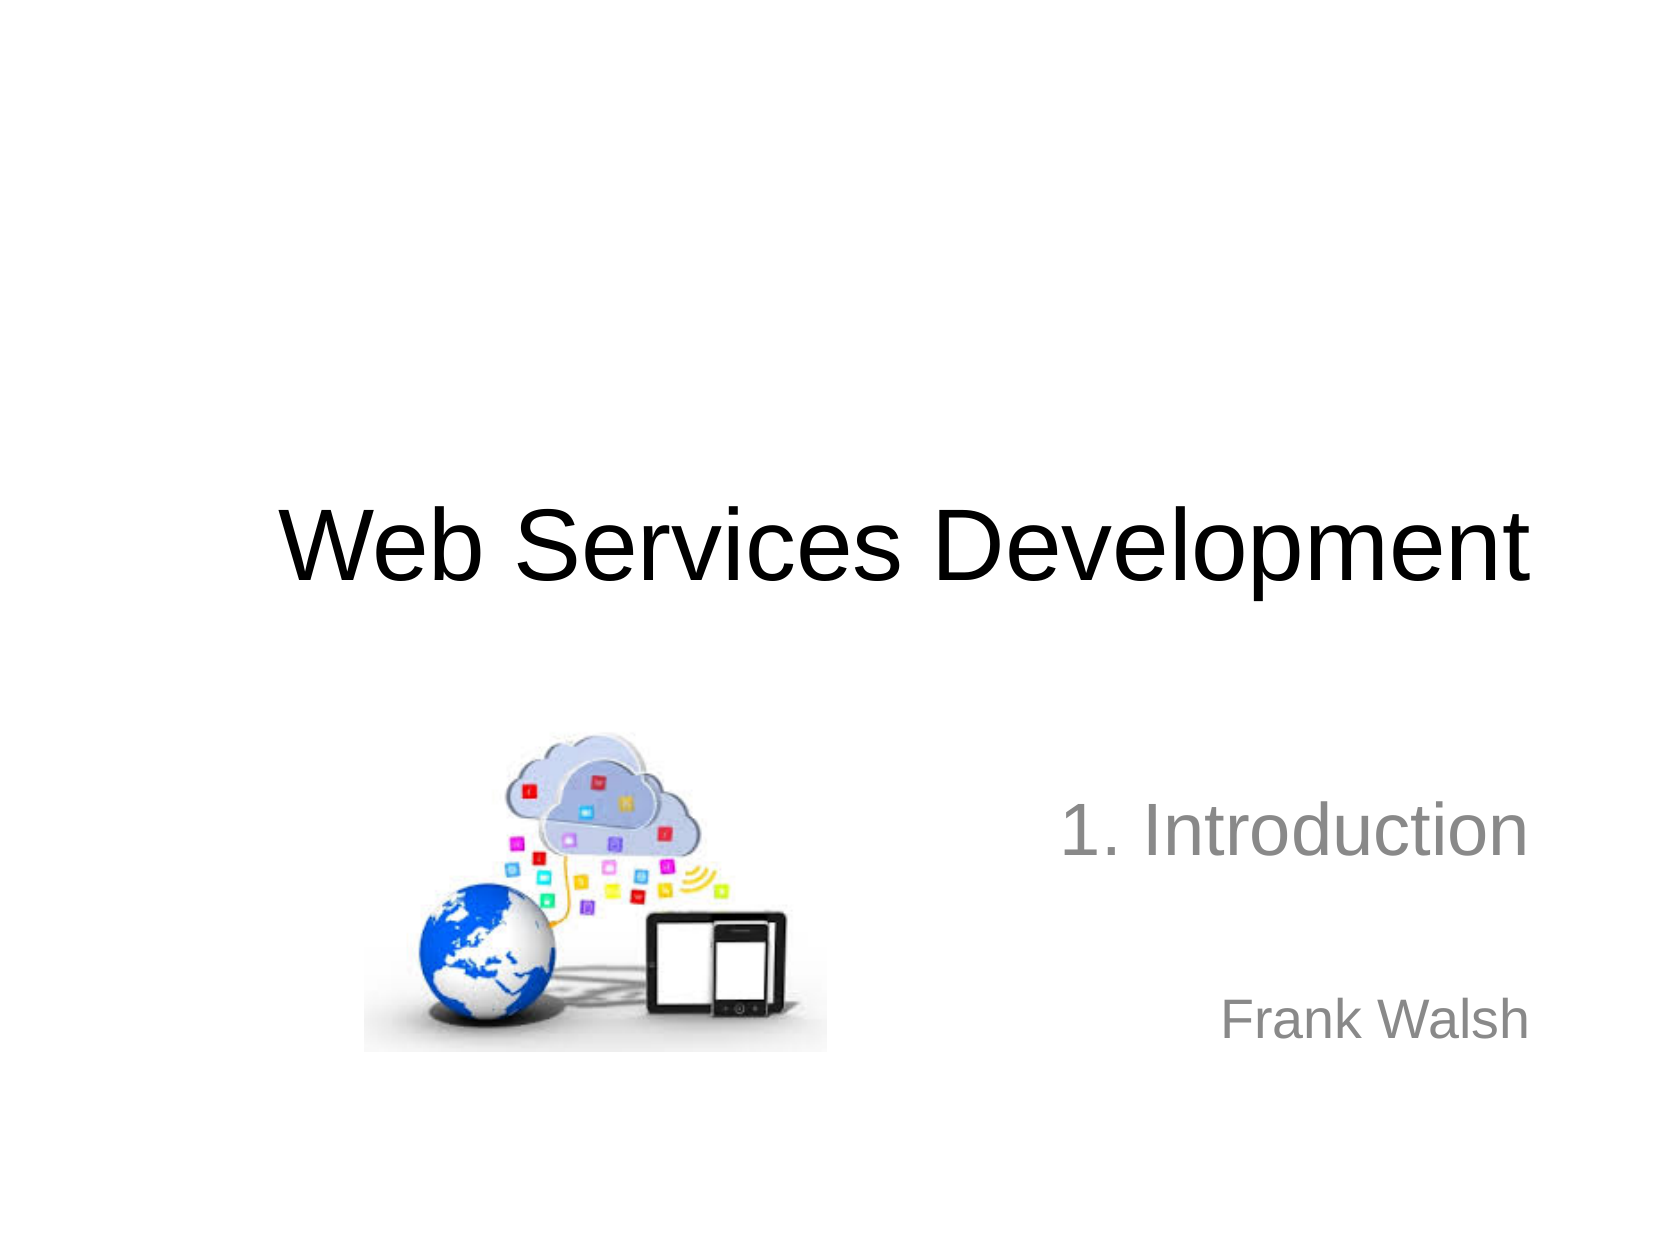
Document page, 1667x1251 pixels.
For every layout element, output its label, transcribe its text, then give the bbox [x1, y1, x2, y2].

title Web Services Development [141, 396, 1538, 661]
subtitle 1. Introduction Frank Walsh [391, 758, 1538, 1074]
picture [364, 704, 827, 1052]
